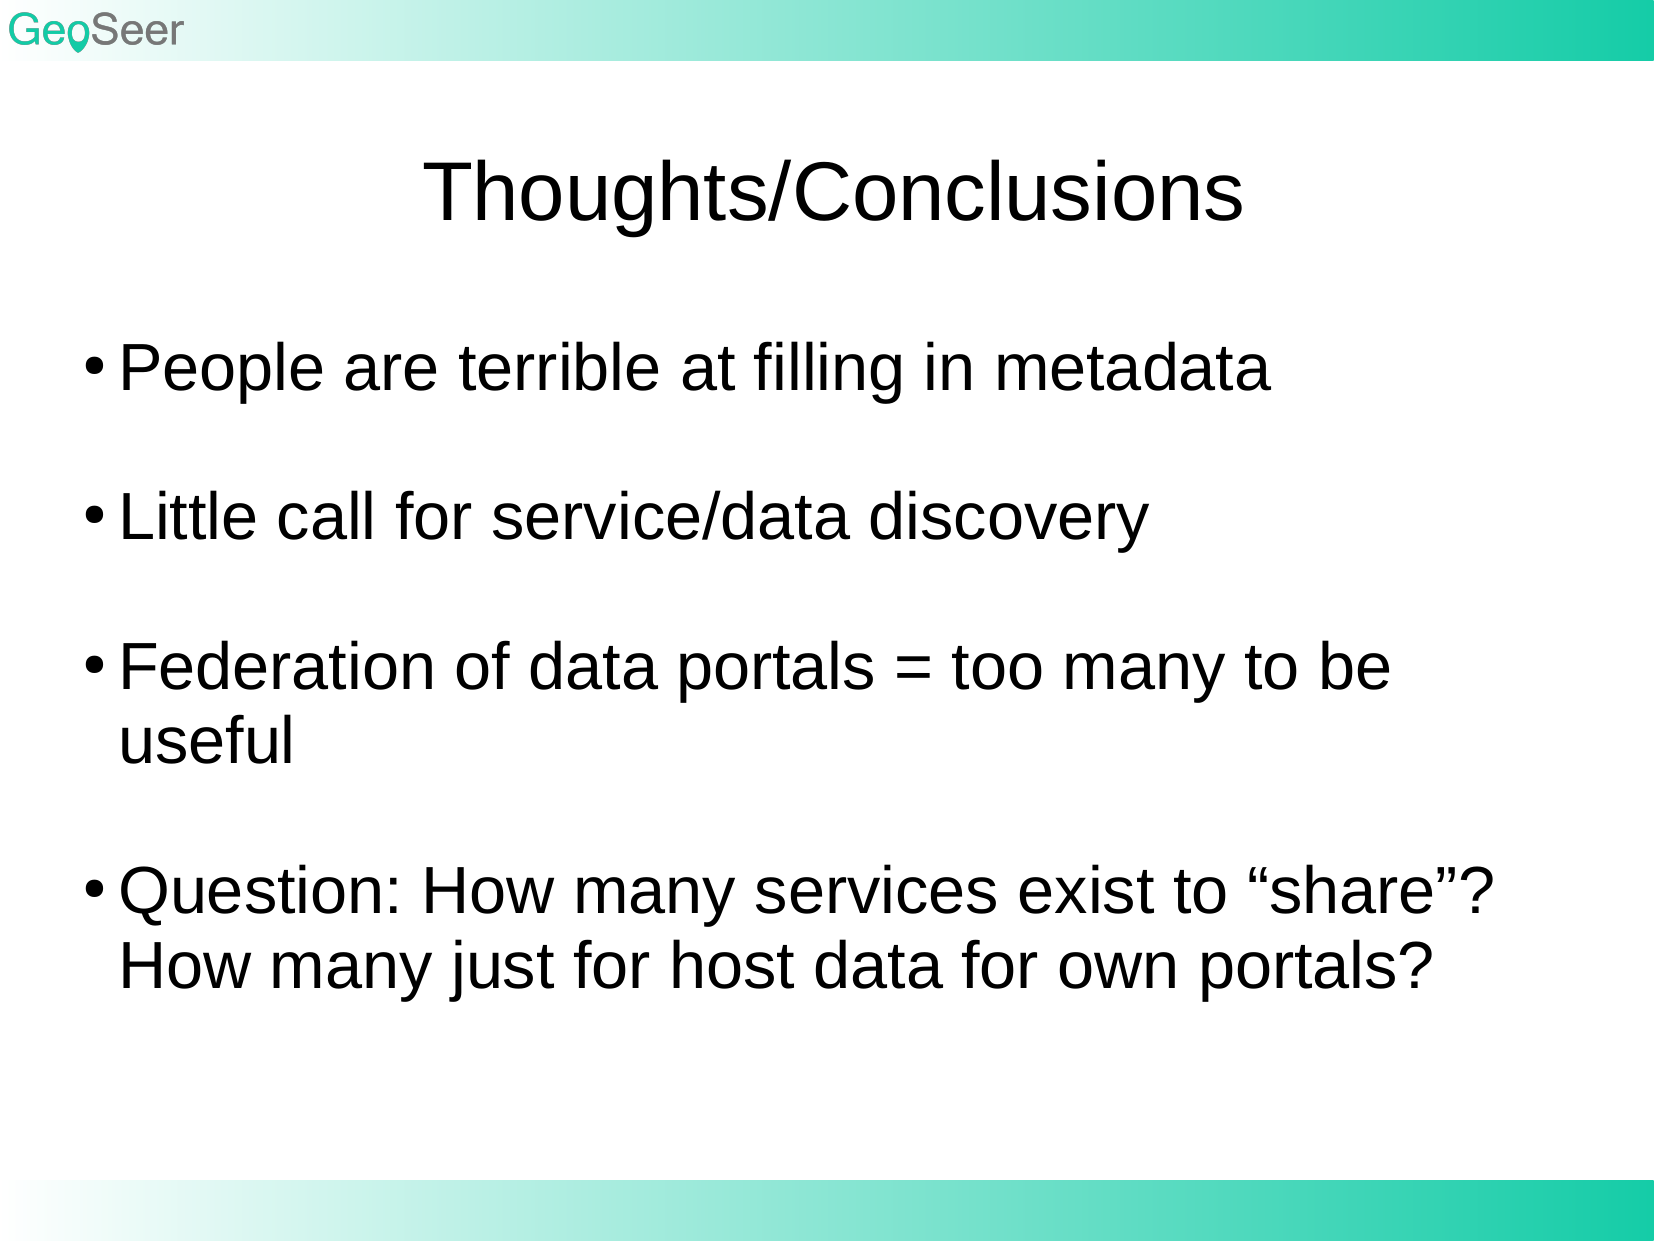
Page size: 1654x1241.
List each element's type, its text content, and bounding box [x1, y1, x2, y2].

title Thoughts/Conclusions [90, 135, 1579, 249]
text_box People are terrible at filling in metadata Little call for service/data discovery Federation of data portals = too many to be useful Question: How many services exist to “share”? How many just for host data for own portals? [82, 255, 1571, 1087]
picture [7, 10, 186, 55]
